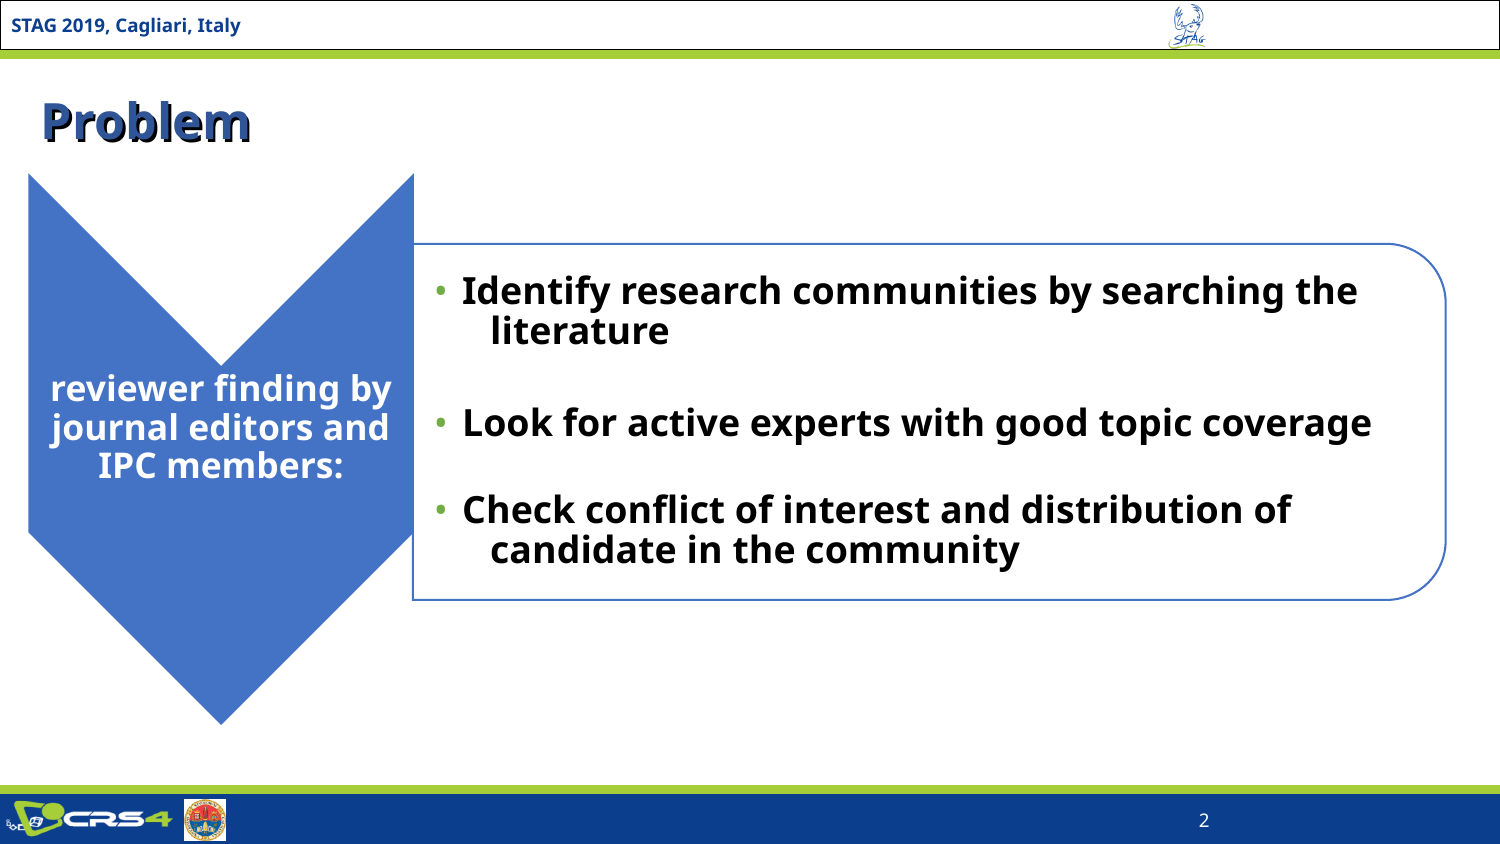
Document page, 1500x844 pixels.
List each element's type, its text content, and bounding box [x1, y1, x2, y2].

text_box reviewer finding by journal editors and IPC members: [29, 181, 413, 724]
text_box Identify research communities by searching the literature Look for active experts with good topic coverage Check conflict of interest and distribution of candidate in the community [412, 243, 1446, 600]
title Problem [29, 58, 1471, 181]
text_box [1187, 802, 1500, 831]
